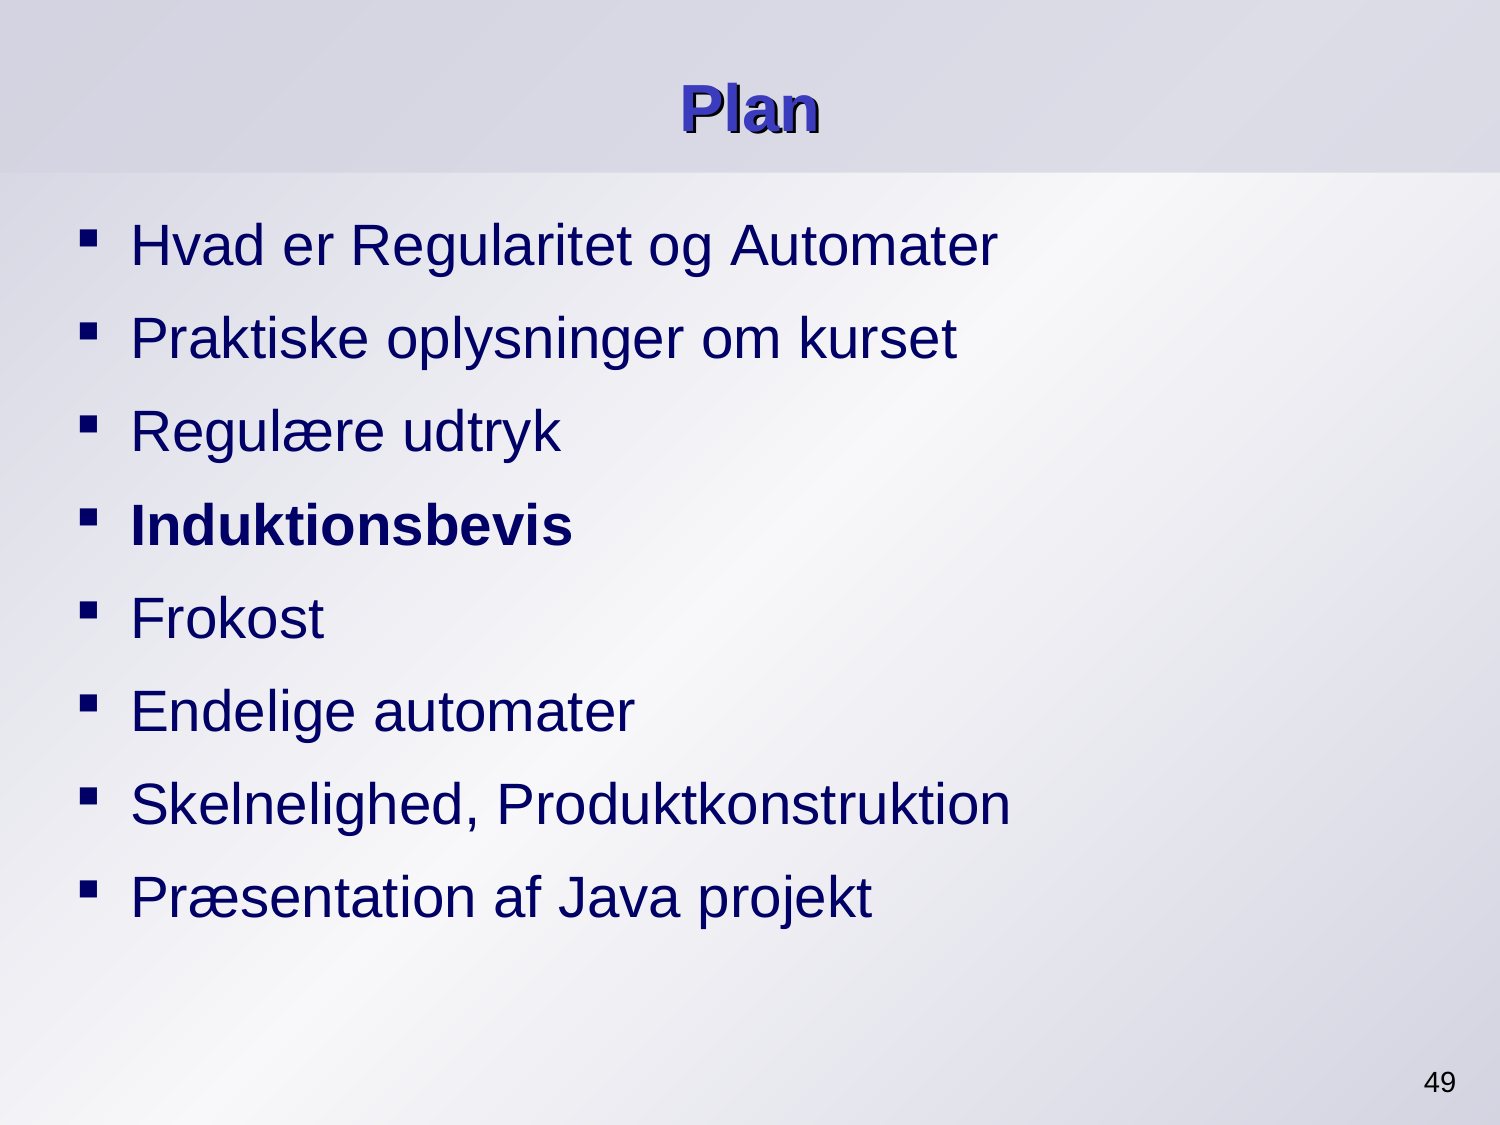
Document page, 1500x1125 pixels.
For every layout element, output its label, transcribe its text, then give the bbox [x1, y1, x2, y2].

list Hvad er Regularitet og Automater Praktiske oplysninger om kurset Regulære udtryk Induktionsbevis Frokost Endelige automater Skelnelighed, Produktkonstruktion Præsentation af Java projekt [75, 197, 1459, 1123]
title Plan [74, 24, 1425, 174]
